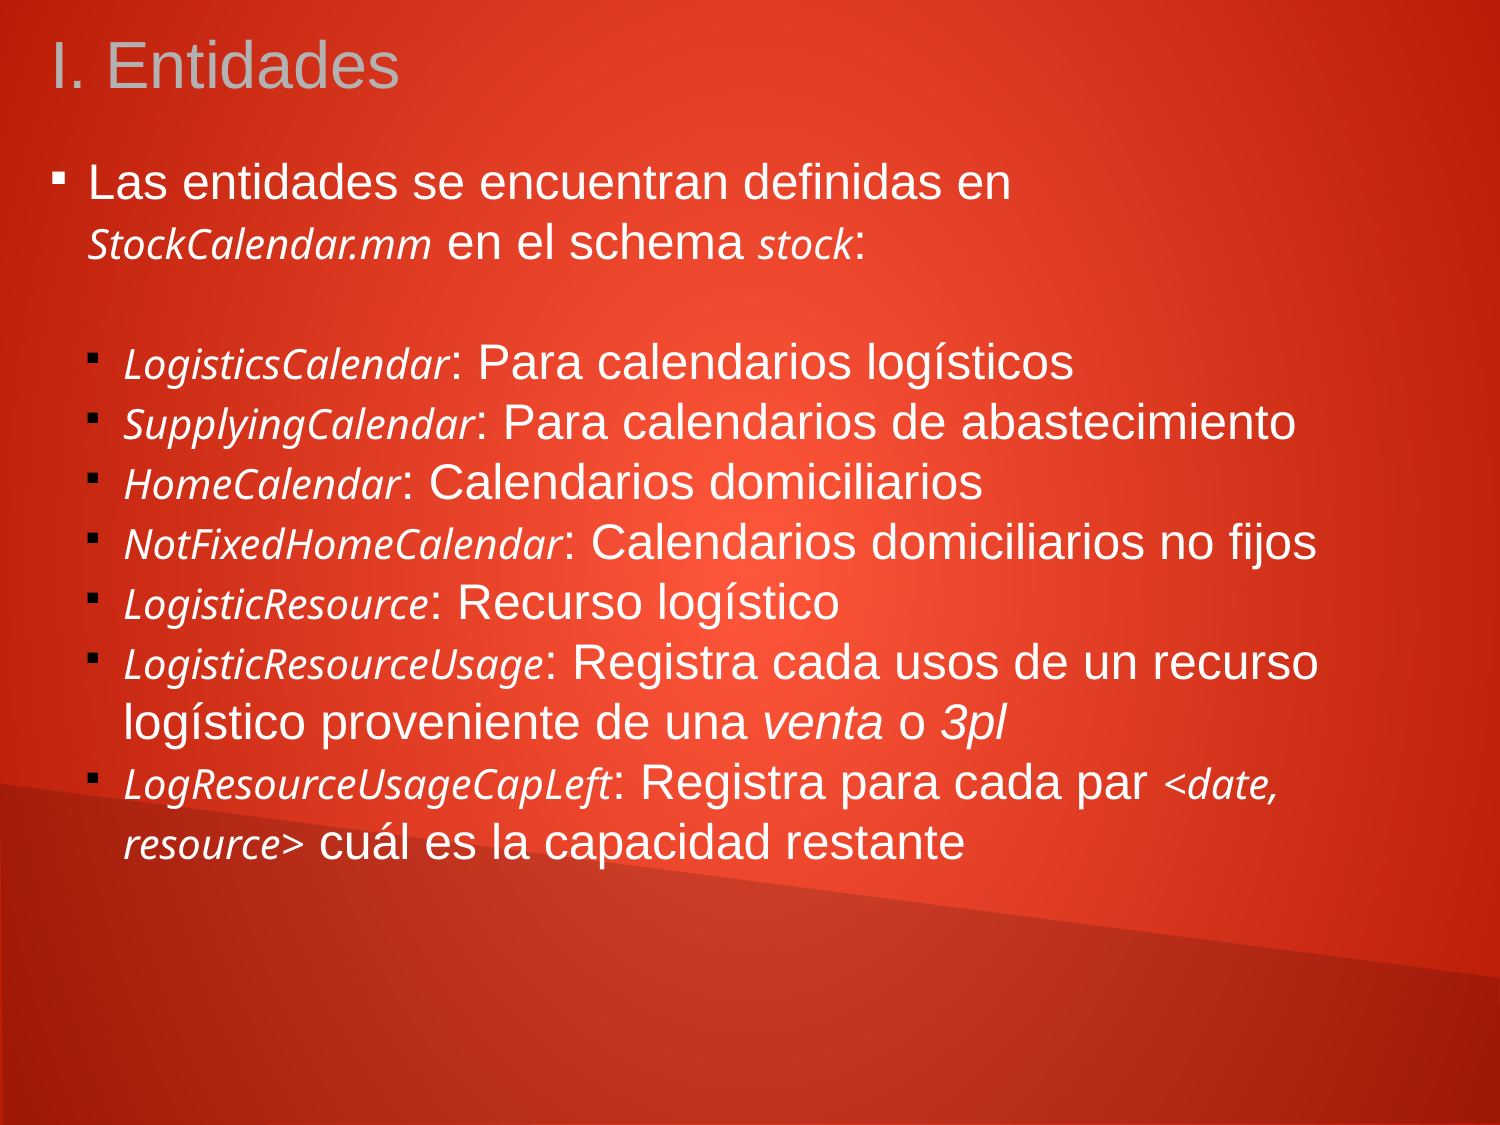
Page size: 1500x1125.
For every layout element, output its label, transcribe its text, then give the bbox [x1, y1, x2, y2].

text_box I. Entidades [35, 11, 1386, 112]
text_box Las entidades se encuentran definidas en StockCalendar.mm en el schema stock: LogisticsCalendar: Para calendarios logísticos SupplyingCalendar: Para calendarios de abastecimiento HomeCalendar: Calendarios domiciliarios NotFixedHomeCalendar: Calendarios domiciliarios no fijos LogisticResource: Recurso logístico LogisticResourceUsage: Registra cada usos de un recurso logístico proveniente de una venta o 3pl LogResourceUsageCapLeft: Registra para cada par <date, resource> cuál es la capacidad restante [37, 141, 1421, 949]
